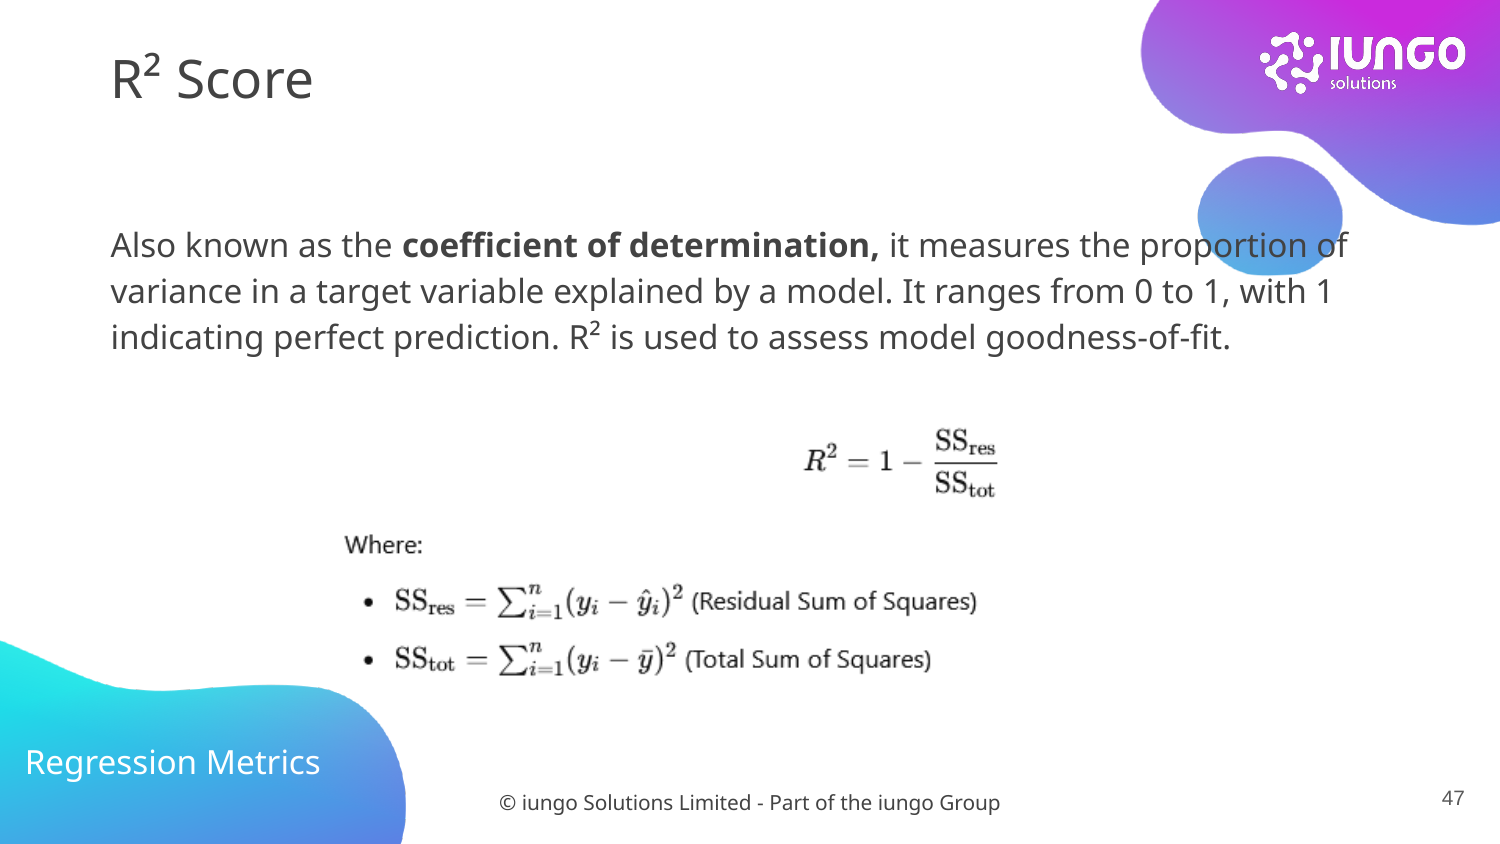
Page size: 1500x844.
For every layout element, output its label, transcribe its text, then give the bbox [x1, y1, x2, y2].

list Also known as the coefficient of determination, it measures the proportion of variance in a target variable explained by a model. It ranges from 0 to 1, with 1 indicating perfect prediction. R² is used to assess model goodness-of-fit. [95, 203, 1390, 376]
slide_number <number> [1389, 764, 1480, 830]
subtitle Regression Metrics [9, 719, 411, 844]
title R² Score [95, 30, 924, 125]
picture [0, 0, 1500, 844]
